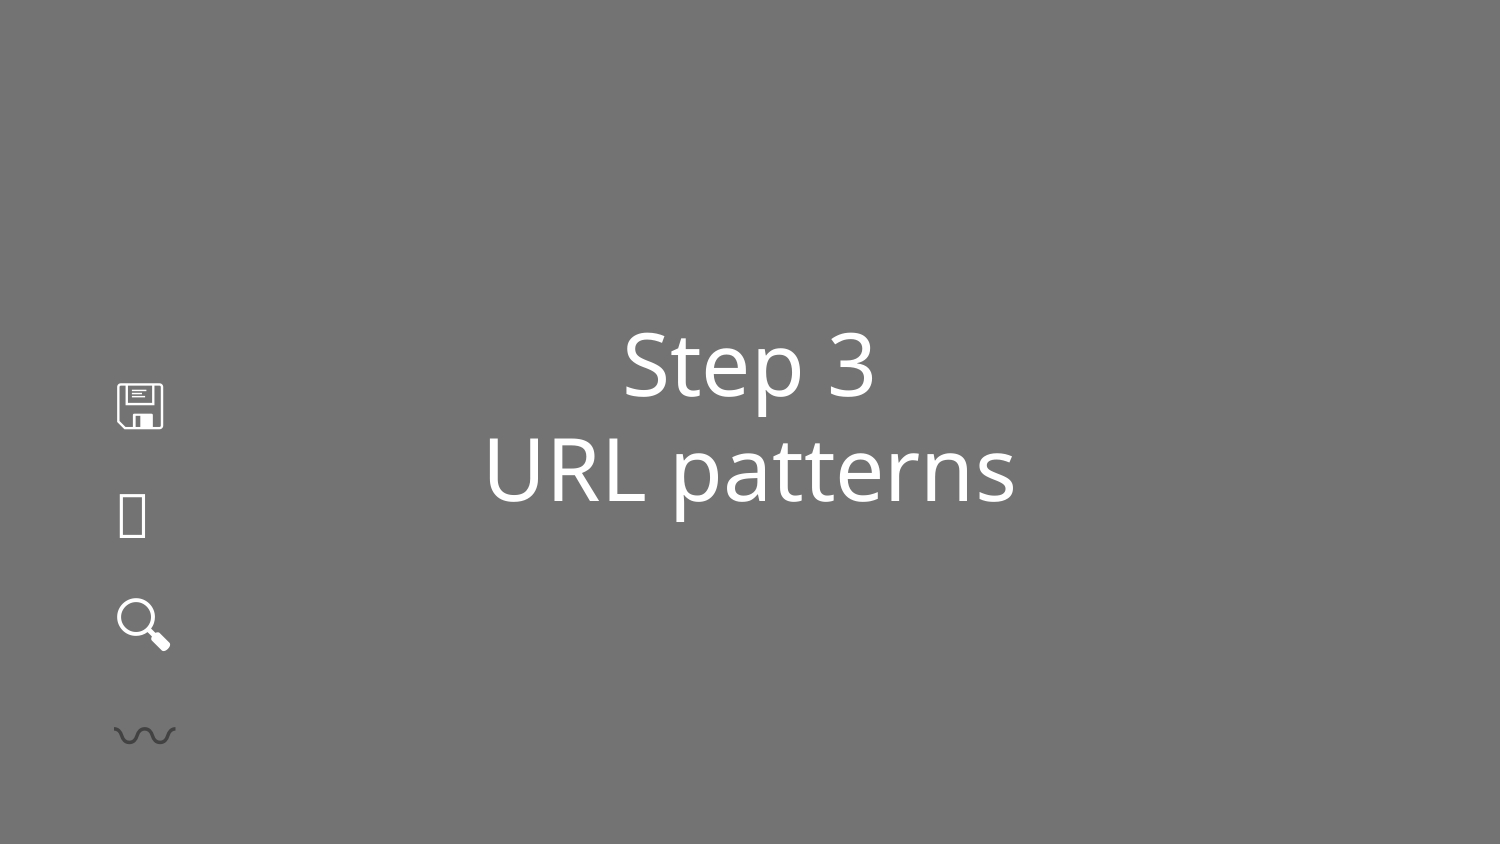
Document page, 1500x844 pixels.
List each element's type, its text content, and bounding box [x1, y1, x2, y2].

list 🖫 🔗 🔍 〰 [99, 314, 284, 807]
title Step 3 URL patterns [75, 58, 1425, 771]
